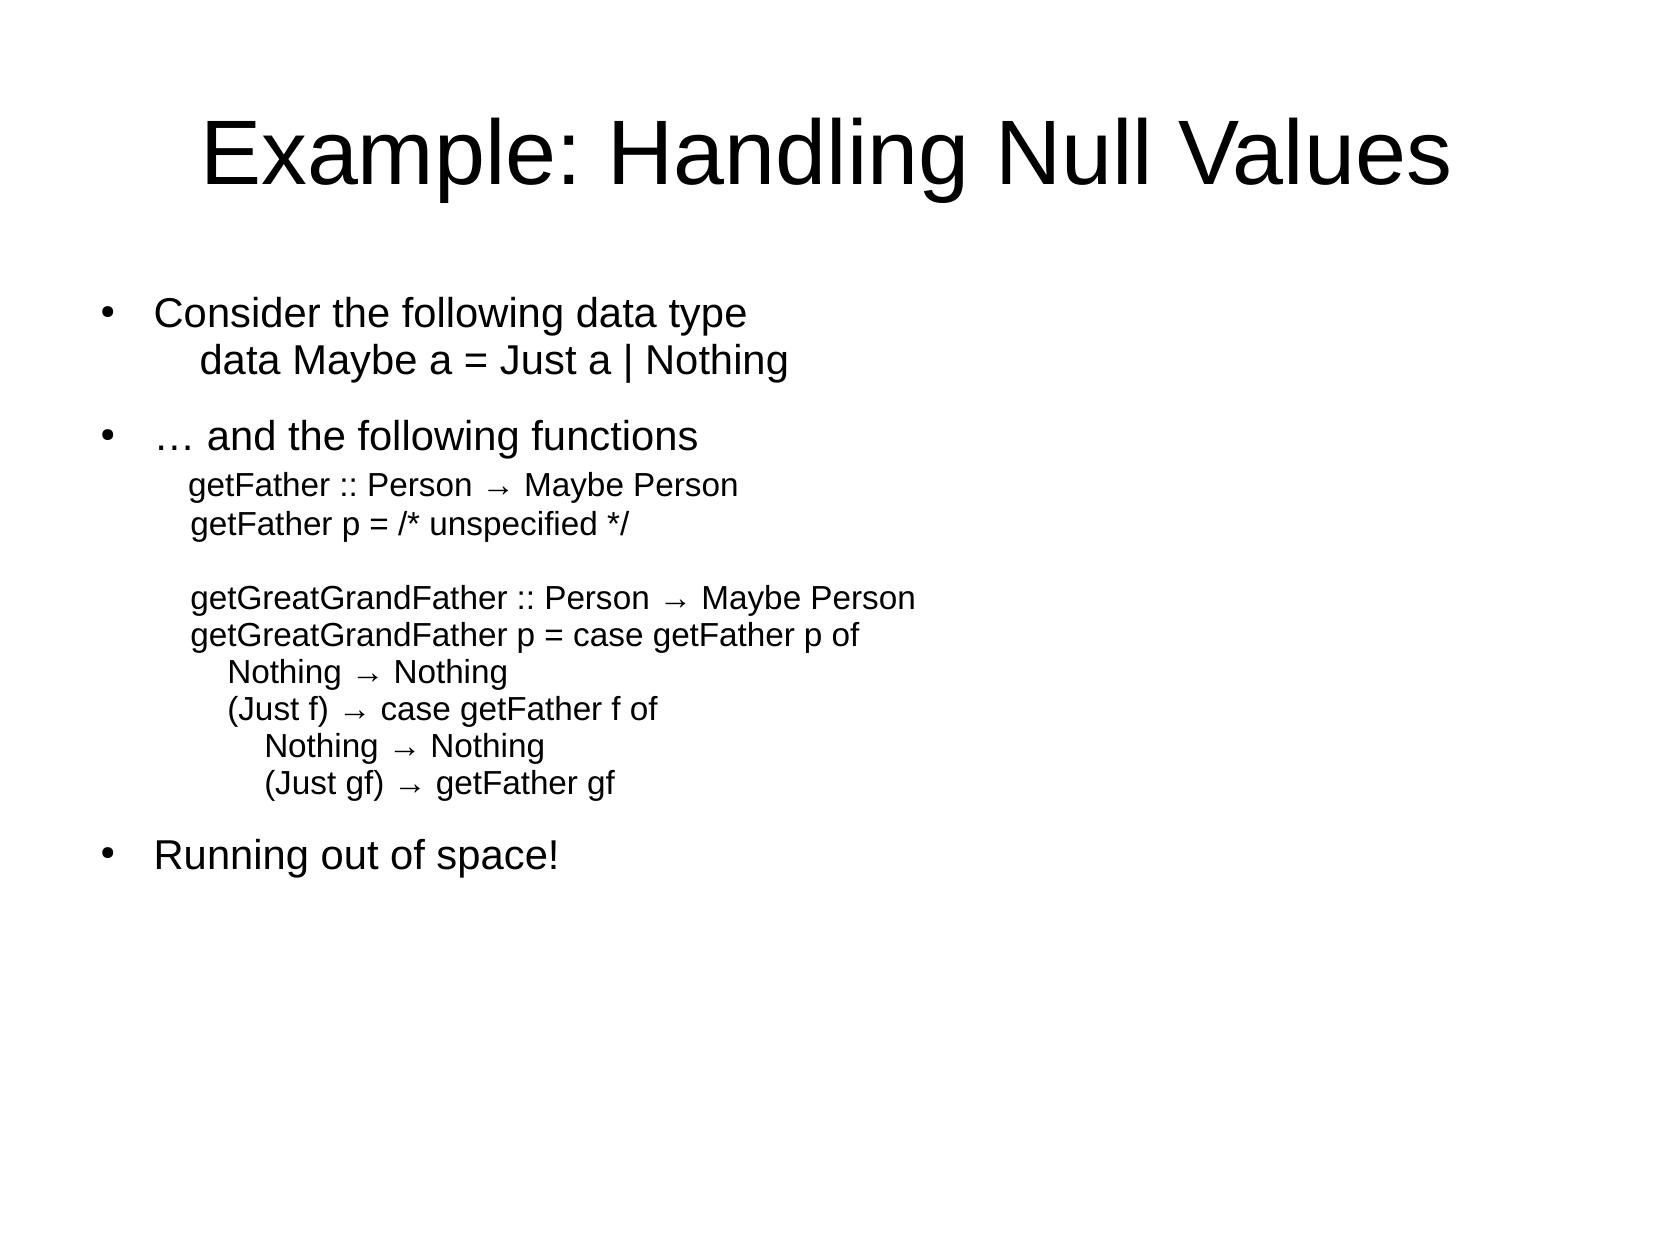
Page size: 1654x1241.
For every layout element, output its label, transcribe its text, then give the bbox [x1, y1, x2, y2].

list Consider the following data type data Maybe a = Just a | Nothing … and the following functions getFather :: Person → Maybe Person getFather p = /* unspecified */ getGreatGrandFather :: Person → Maybe Person getGreatGrandFather p = case getFather p of Nothing → Nothing (Just f) → case getFather f of Nothing → Nothing (Just gf) → getFather gf Running out of space! [82, 290, 1571, 1010]
title Example: Handling Null Values [82, 49, 1571, 257]
